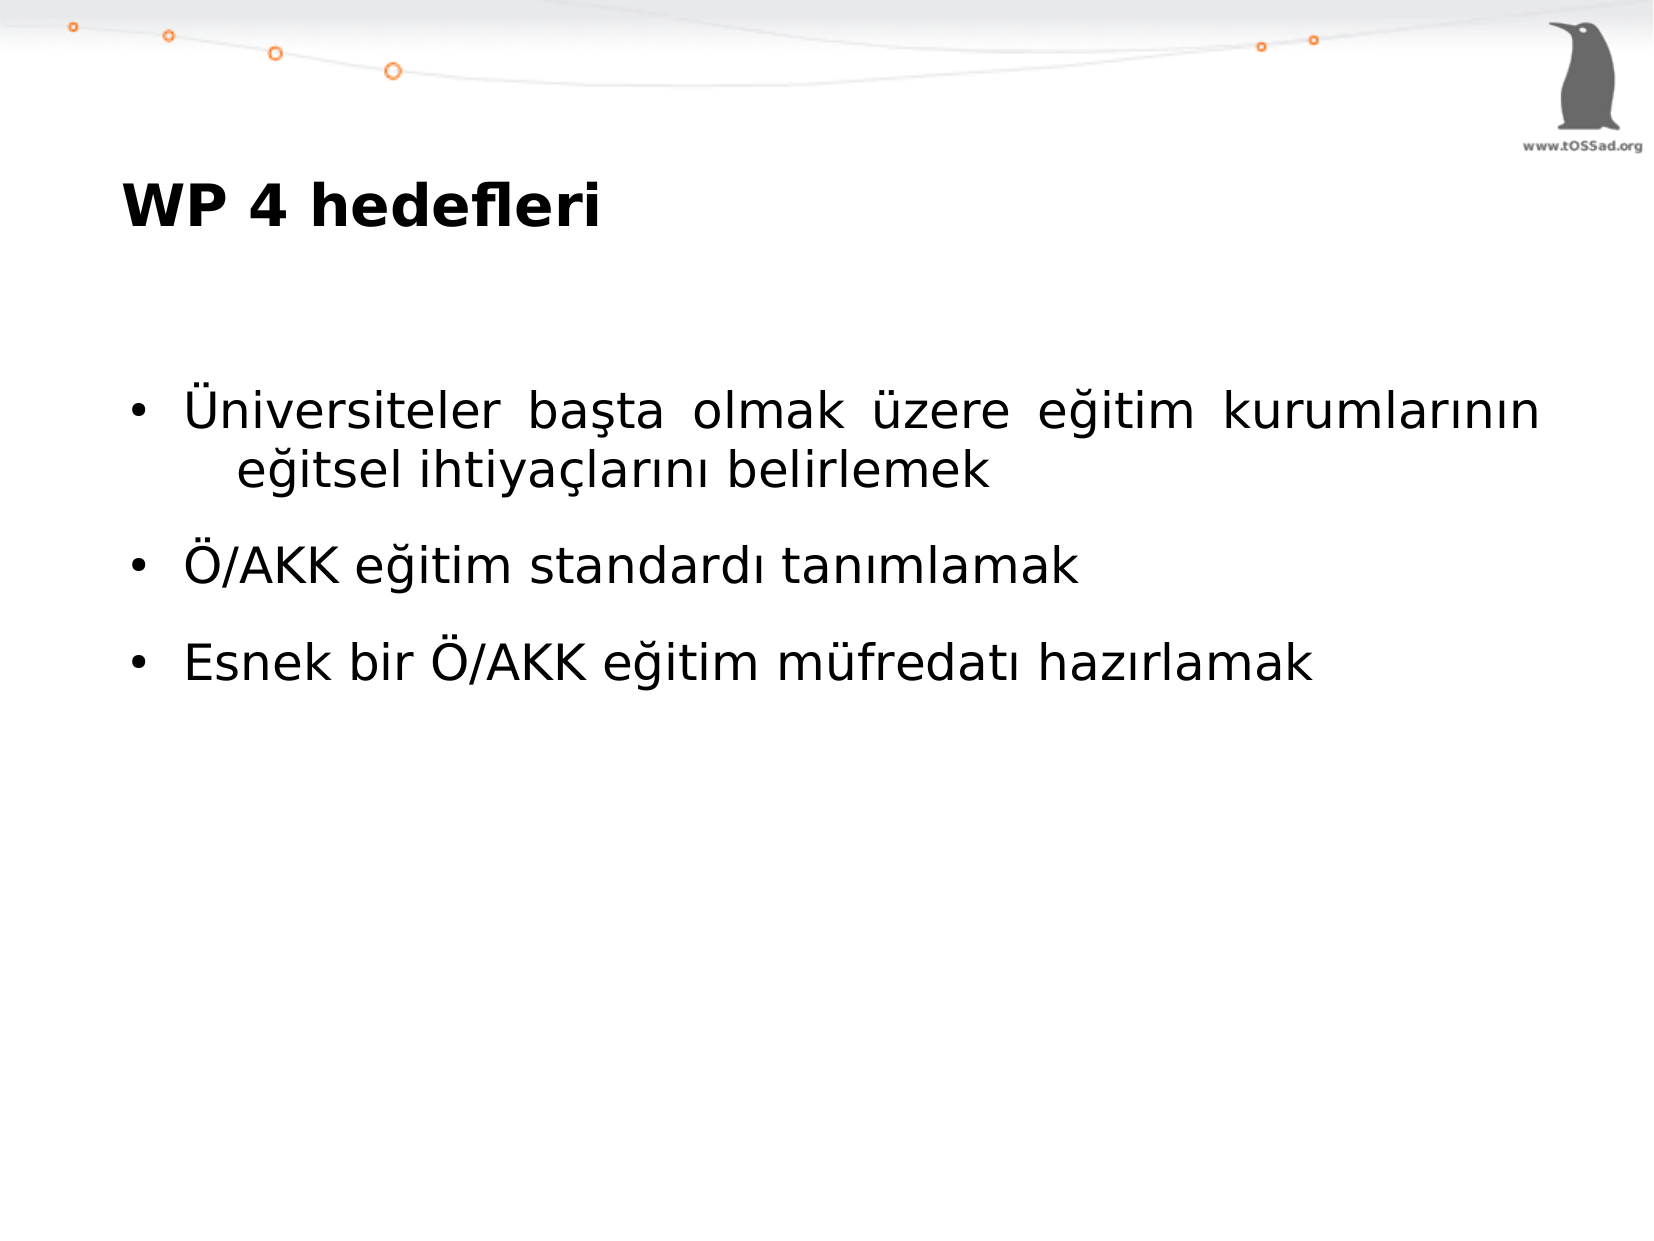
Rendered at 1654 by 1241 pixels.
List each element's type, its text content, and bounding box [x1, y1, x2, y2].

text_box Üniversiteler başta olmak üzere eğitim kurumlarının eğitsel ihtiyaçlarını belirlemek Ö/AKK eğitim standardı tanımlamak Esnek bir Ö/AKK eğitim müfredatı hazırlamak [94, 382, 1542, 693]
picture [0, 0, 1654, 157]
title WP 4 hedefleri [121, 102, 1534, 311]
